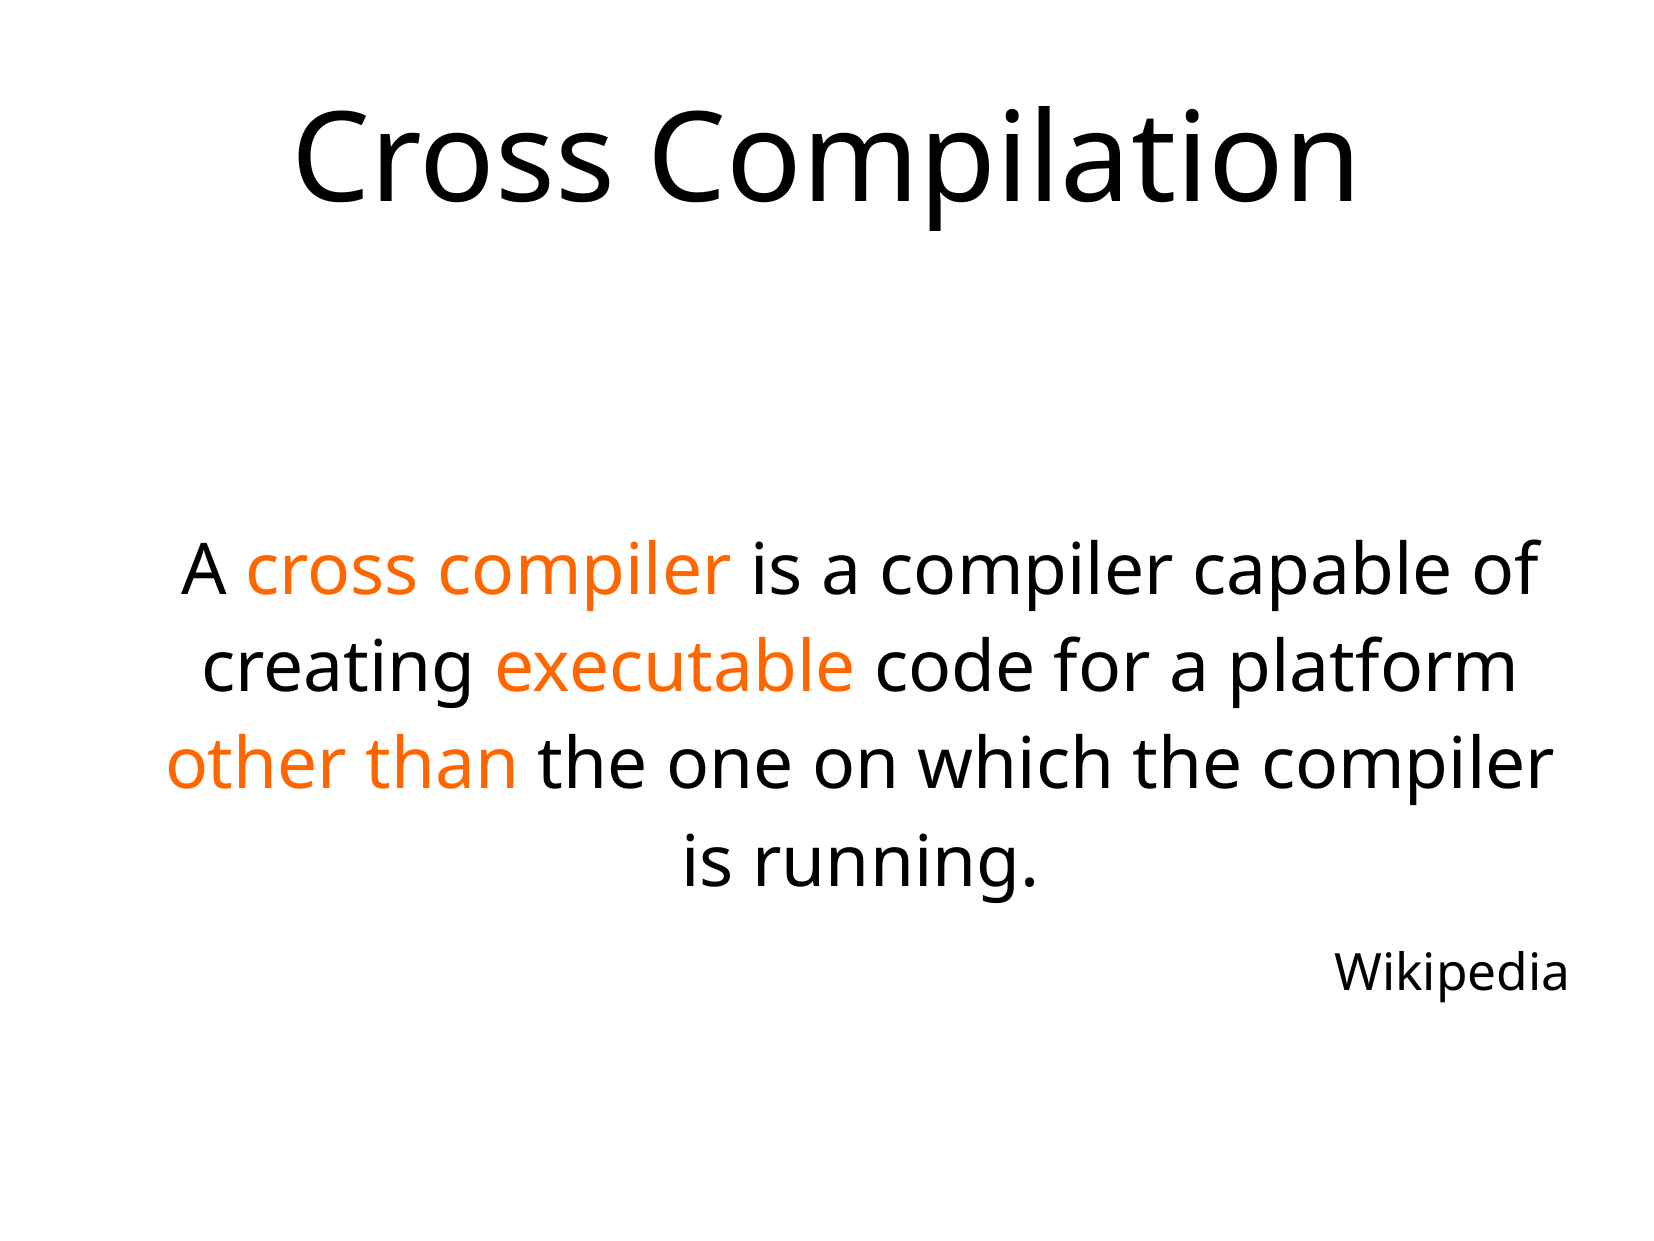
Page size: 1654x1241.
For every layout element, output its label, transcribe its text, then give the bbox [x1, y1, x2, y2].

title Cross Compilation [82, 49, 1571, 257]
list A cross compiler is a compiler capable of creating executable code for a platform other than the one on which the compiler is running. Wikipedia [82, 290, 1571, 1010]
